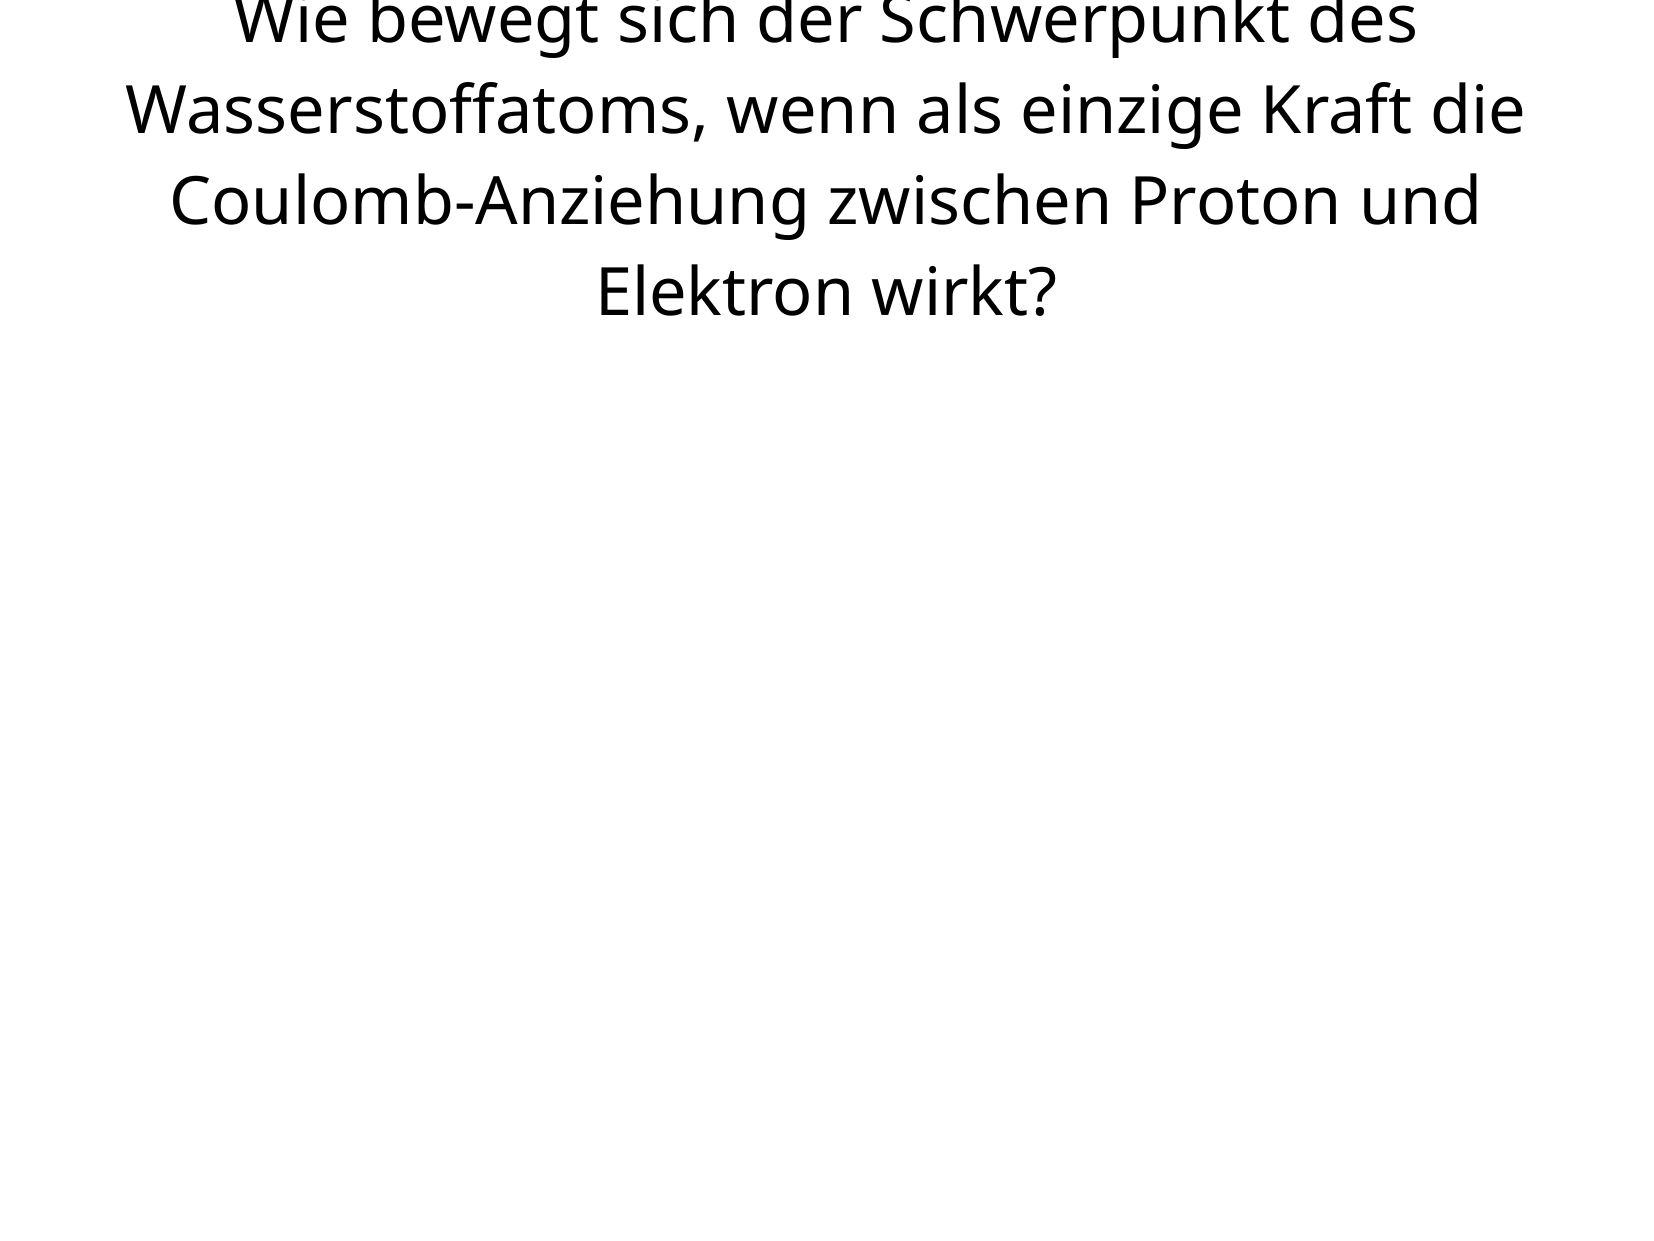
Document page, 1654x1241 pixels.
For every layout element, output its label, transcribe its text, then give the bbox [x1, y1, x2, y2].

title Wie bewegt sich der Schwerpunkt des Wasserstoffatoms, wenn als einzige Kraft die Coulomb-Anziehung zwischen Proton und Elektron wirkt? [82, 0, 1571, 331]
